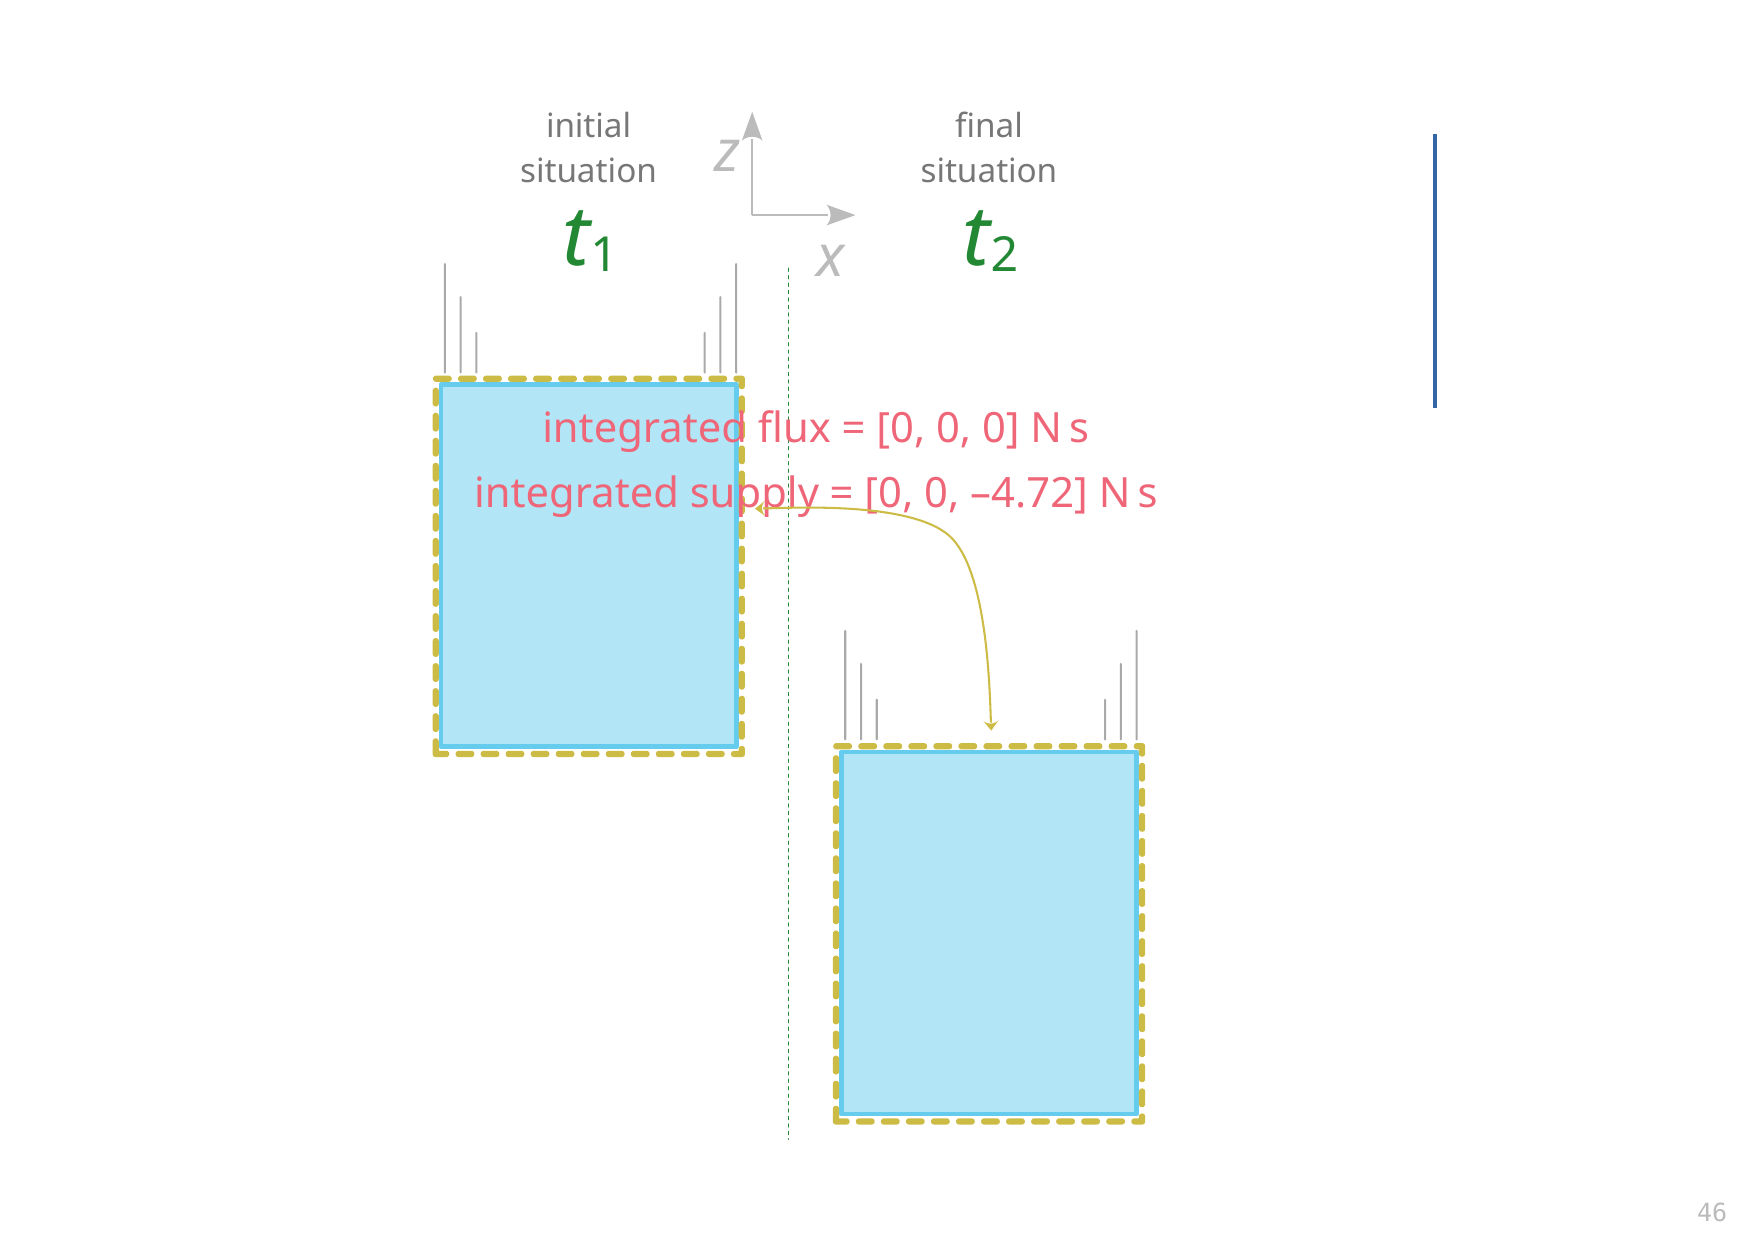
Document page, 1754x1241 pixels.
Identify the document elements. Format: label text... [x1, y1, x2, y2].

text_box [680, 750, 700, 758]
text_box [530, 750, 550, 758]
text_box [1138, 762, 1146, 782]
text_box [983, 743, 1003, 750]
text_box [1138, 913, 1146, 932]
text_box [883, 743, 903, 750]
text_box [1031, 1118, 1050, 1125]
text_box [1108, 743, 1128, 750]
text_box [1138, 1063, 1146, 1083]
text_box [955, 1118, 975, 1125]
text_box [832, 805, 840, 825]
text_box [633, 375, 653, 382]
text_box [432, 613, 439, 632]
text_box [1033, 743, 1053, 750]
text_box [832, 1105, 850, 1125]
text_box [432, 738, 450, 758]
text_box [1138, 812, 1146, 832]
text_box [930, 1118, 950, 1125]
text_box integrated flux = [0, 0, 0] N s integrated supply = [0, 0, –4.72] N s [459, 390, 1150, 495]
text_box [605, 750, 625, 758]
text_box [555, 750, 575, 758]
text_box [1133, 743, 1146, 757]
text_box [832, 830, 840, 850]
text_box z [699, 102, 755, 176]
text_box [533, 375, 552, 382]
text_box [716, 495, 728, 504]
text_box [841, 752, 1137, 1115]
text_box [738, 645, 745, 665]
text_box [1138, 938, 1146, 957]
text_box [832, 980, 840, 1000]
text_box [608, 375, 628, 382]
text_box [1106, 1118, 1126, 1125]
text_box t1 [547, 176, 630, 267]
text_box [455, 750, 475, 758]
text_box [832, 1030, 840, 1050]
text_box t2 [948, 176, 1030, 267]
text_box [832, 905, 840, 925]
text_box [705, 750, 725, 758]
text_box [440, 384, 737, 747]
text_box [1138, 787, 1146, 807]
text_box [432, 688, 439, 708]
text_box [832, 880, 840, 900]
text_box [1081, 1118, 1101, 1125]
text_box [480, 750, 500, 758]
text_box [832, 1005, 840, 1025]
text_box [432, 713, 439, 733]
text_box [432, 663, 439, 682]
text_box [432, 537, 439, 557]
text_box [432, 638, 439, 657]
text_box [432, 375, 452, 382]
text_box [432, 412, 439, 432]
text_box [832, 755, 840, 775]
text_box [738, 545, 745, 565]
text_box [733, 375, 745, 390]
text_box [832, 1055, 840, 1075]
text_box [981, 1118, 1000, 1125]
text_box [555, 495, 567, 504]
text_box [738, 720, 745, 740]
text_box [483, 375, 502, 382]
text_box [432, 562, 439, 582]
text_box [1138, 1088, 1146, 1108]
text_box [432, 588, 439, 607]
text_box [432, 387, 439, 407]
text_box [432, 512, 439, 532]
text_box [1138, 1013, 1146, 1033]
text_box [1006, 1118, 1025, 1125]
text_box [583, 375, 603, 382]
text_box [832, 855, 840, 875]
text_box [933, 743, 953, 750]
text_box [432, 487, 439, 507]
text_box [738, 670, 745, 690]
text_box [659, 495, 671, 504]
text_box [1008, 743, 1028, 750]
text_box [505, 750, 525, 758]
text_box [580, 750, 600, 758]
text_box [658, 375, 678, 382]
text_box [730, 745, 745, 758]
text_box [432, 437, 439, 457]
text_box [1058, 743, 1078, 750]
text_box [738, 620, 745, 640]
text_box [738, 695, 745, 715]
text_box [855, 1118, 875, 1125]
text_box [832, 1080, 840, 1100]
text_box x [802, 206, 862, 281]
text_box [1138, 837, 1146, 857]
text_box [1138, 988, 1146, 1008]
text_box [1056, 1118, 1075, 1125]
text_box [1131, 1113, 1146, 1125]
text_box [905, 1118, 925, 1125]
text_box [738, 570, 745, 590]
text_box [832, 780, 840, 800]
text_box [738, 595, 745, 615]
text_box [832, 930, 840, 950]
text_box [630, 750, 650, 758]
text_box [833, 743, 853, 750]
text_box [1138, 863, 1146, 882]
text_box [457, 375, 477, 382]
text_box [597, 496, 607, 504]
text_box [1138, 963, 1146, 983]
text_box [832, 955, 840, 975]
text_box [738, 520, 745, 540]
text_box [1083, 743, 1103, 750]
text_box [1138, 888, 1146, 907]
text_box [508, 375, 527, 382]
text_box [858, 743, 878, 750]
text_box [958, 743, 978, 750]
text_box initial situation [509, 94, 669, 176]
text_box [432, 462, 439, 482]
text_box [880, 1118, 900, 1125]
text_box [908, 743, 928, 750]
text_box [655, 750, 675, 758]
text_box [683, 375, 703, 382]
text_box [1138, 1038, 1146, 1058]
text_box final situation [909, 94, 1069, 176]
text_box [708, 375, 728, 382]
text_box [558, 375, 577, 382]
